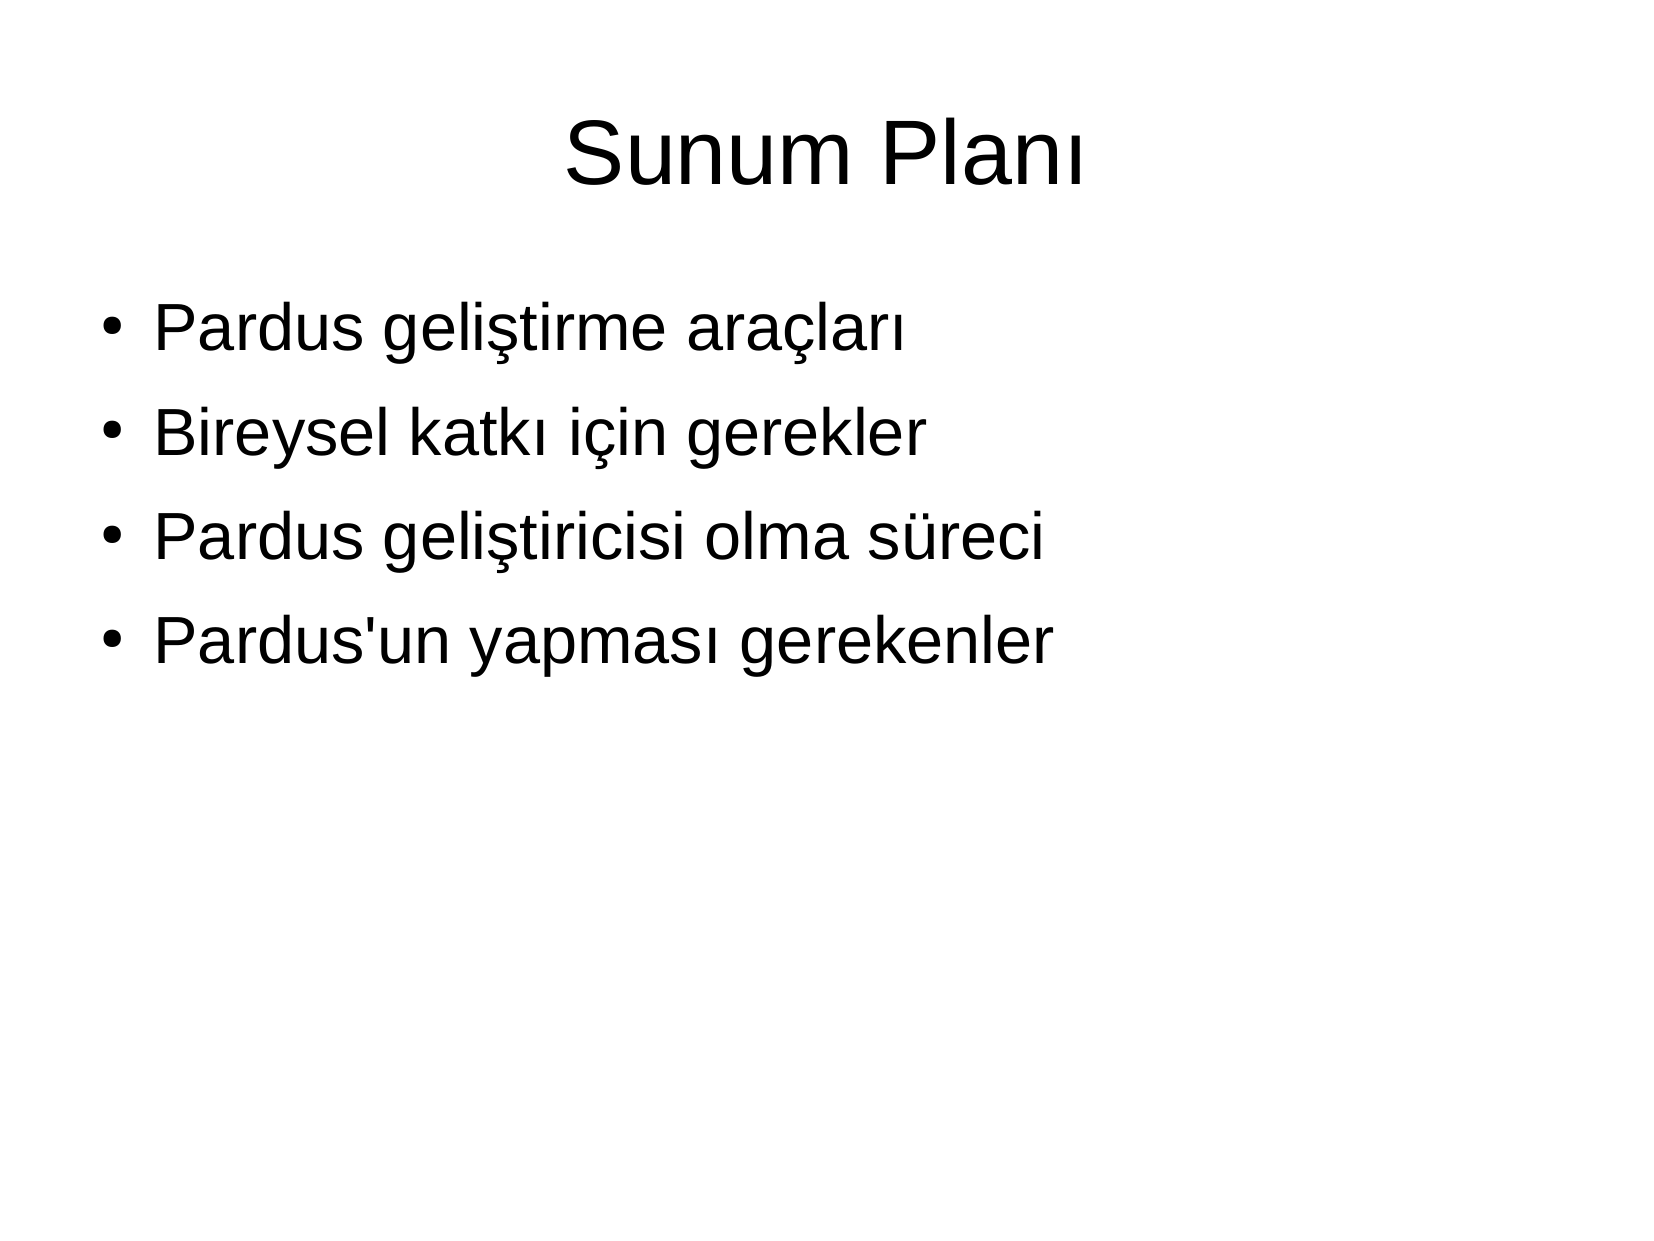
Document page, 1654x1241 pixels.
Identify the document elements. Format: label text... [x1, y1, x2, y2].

list Pardus geliştirme araçları Bireysel katkı için gerekler Pardus geliştiricisi olma süreci Pardus'un yapması gerekenler [82, 290, 1571, 1109]
title Sunum Planı [82, 49, 1571, 257]
